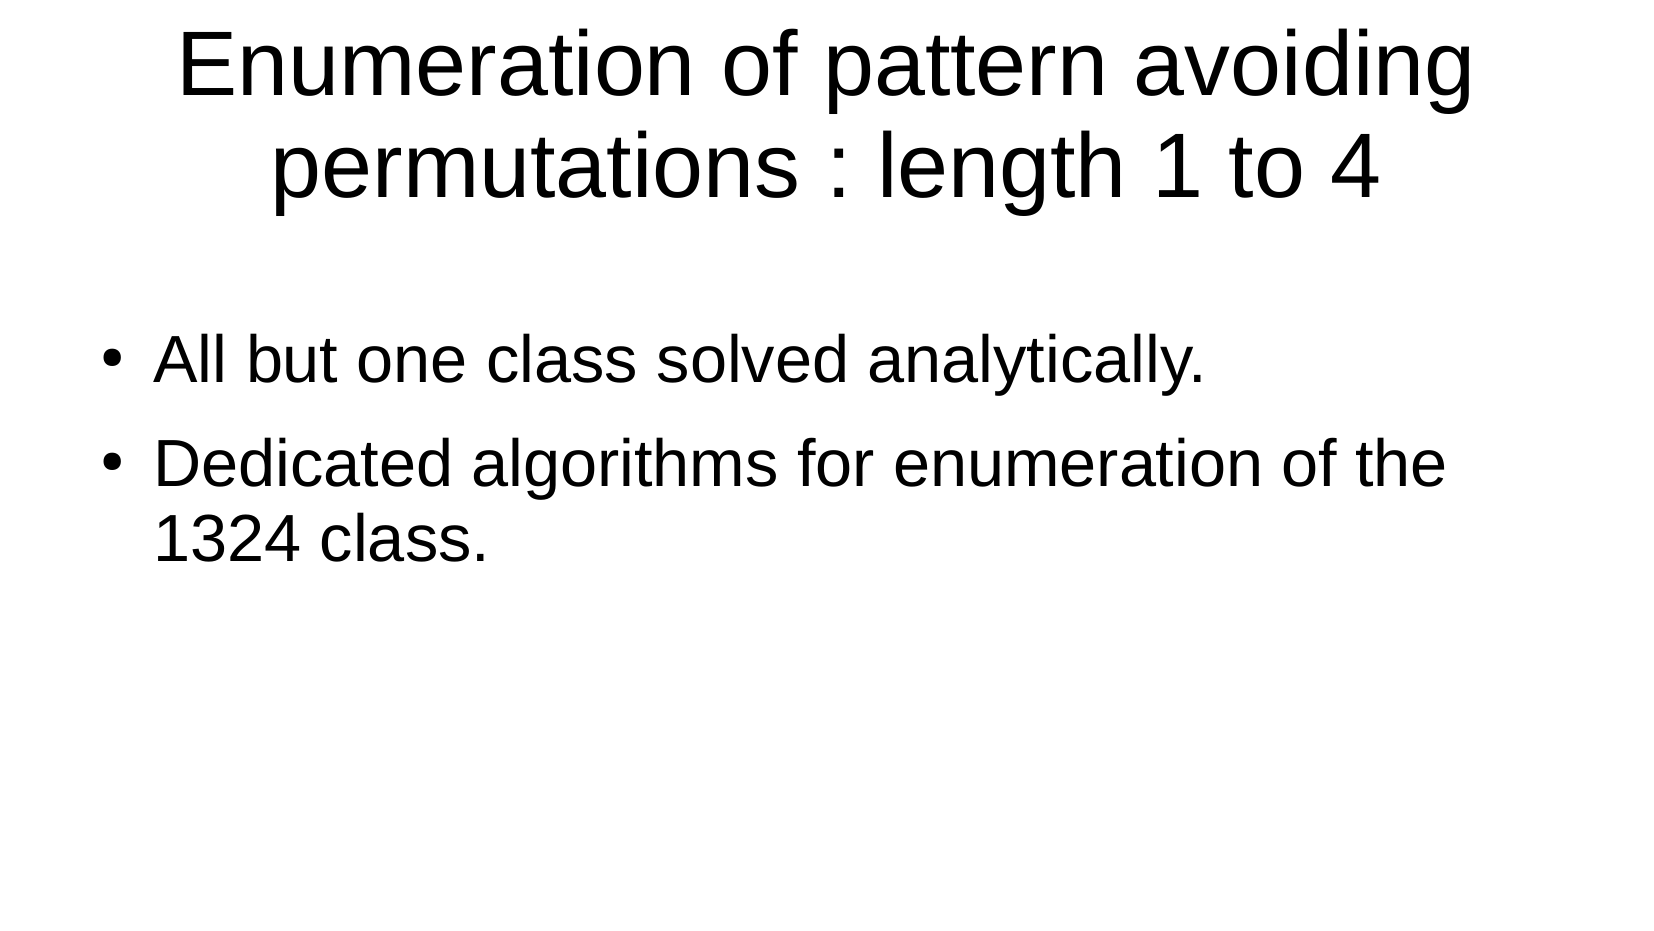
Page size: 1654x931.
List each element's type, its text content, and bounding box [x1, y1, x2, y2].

title Enumeration of pattern avoiding permutations : length 1 to 4 [82, 12, 1571, 217]
list All but one class solved analytically. Dedicated algorithms for enumeration of the 1324 class. [82, 217, 1571, 758]
